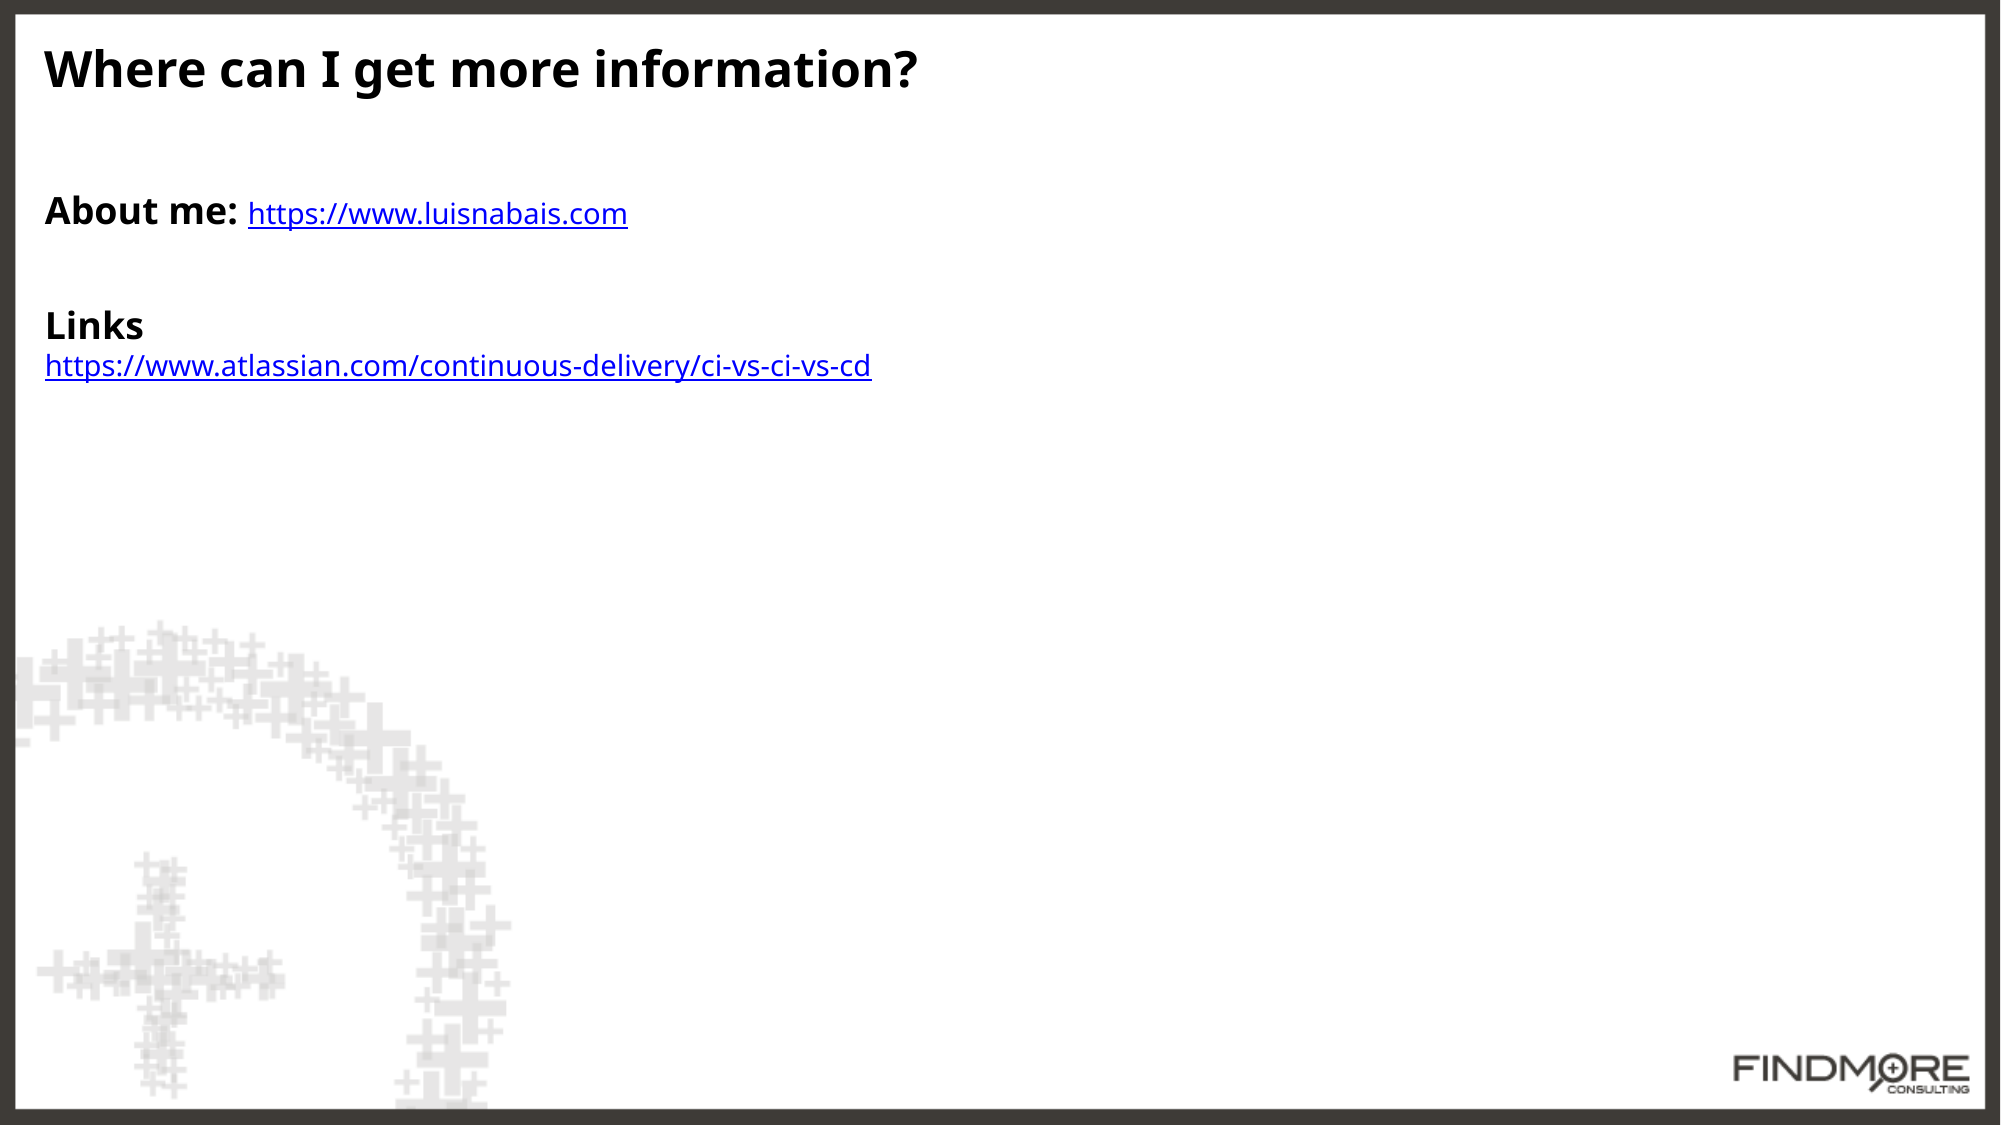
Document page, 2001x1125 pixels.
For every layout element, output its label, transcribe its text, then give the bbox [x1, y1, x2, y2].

text_box Where can I get more information? About me: https://www.luisnabais.com Links https://www.atlassian.com/continuous-delivery/ci-vs-ci-vs-cd [29, 29, 1950, 1061]
picture [0, 0, 2001, 1125]
